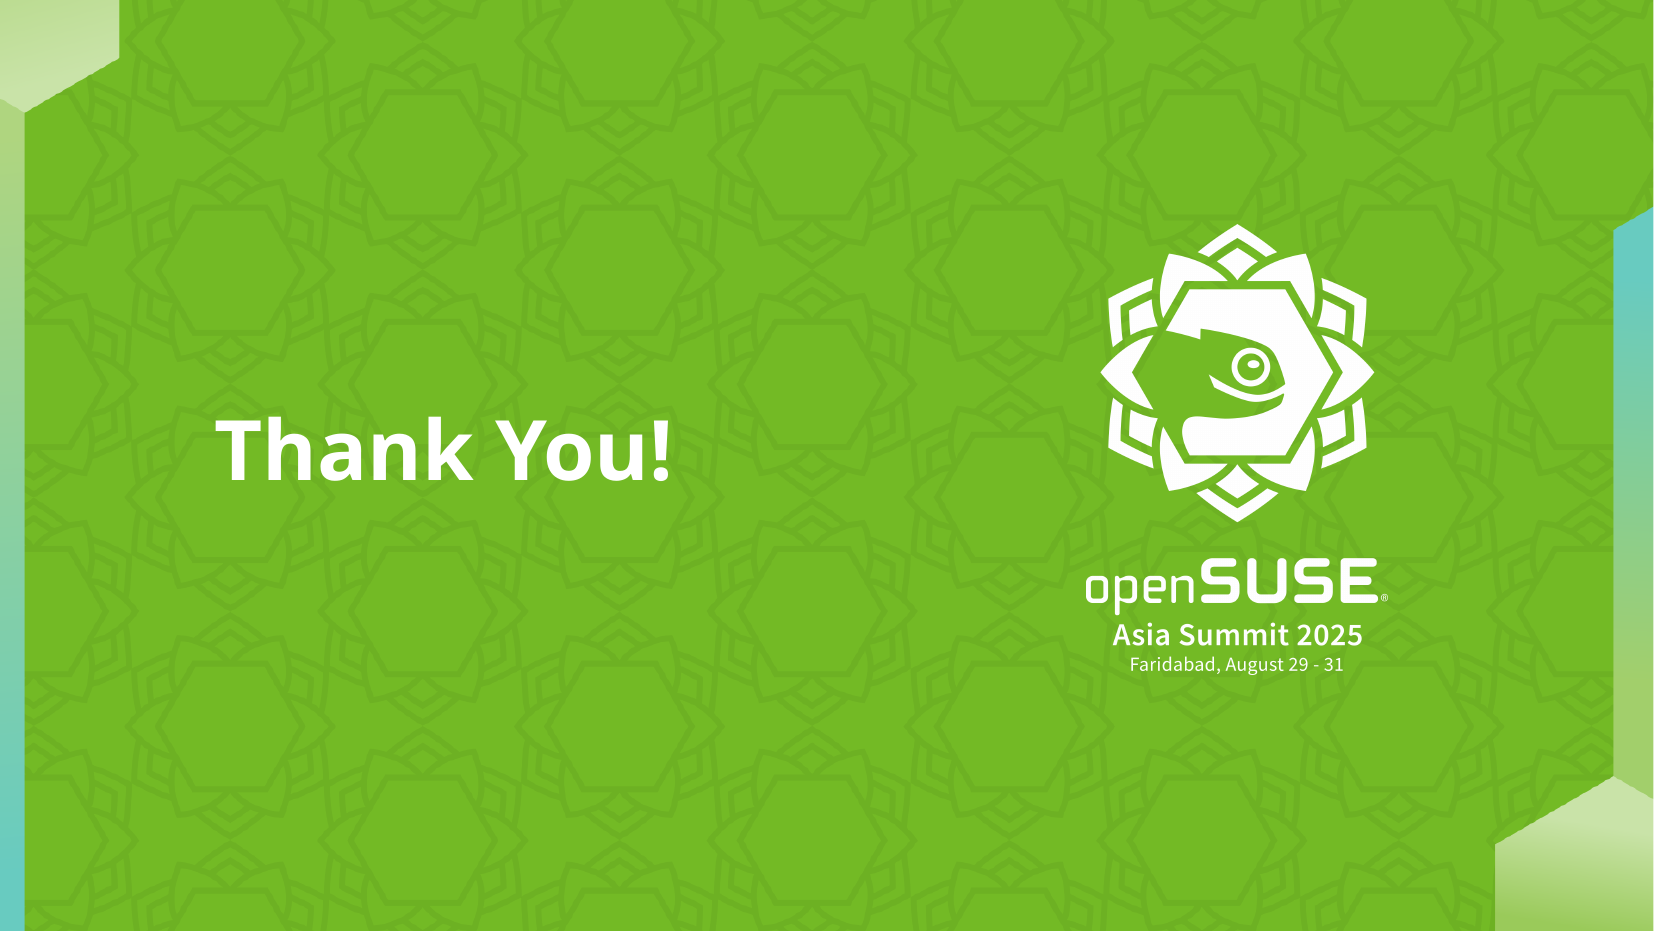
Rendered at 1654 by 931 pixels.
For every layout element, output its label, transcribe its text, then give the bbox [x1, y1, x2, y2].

text_box Thank You! [199, 316, 863, 563]
picture [0, 0, 1654, 931]
